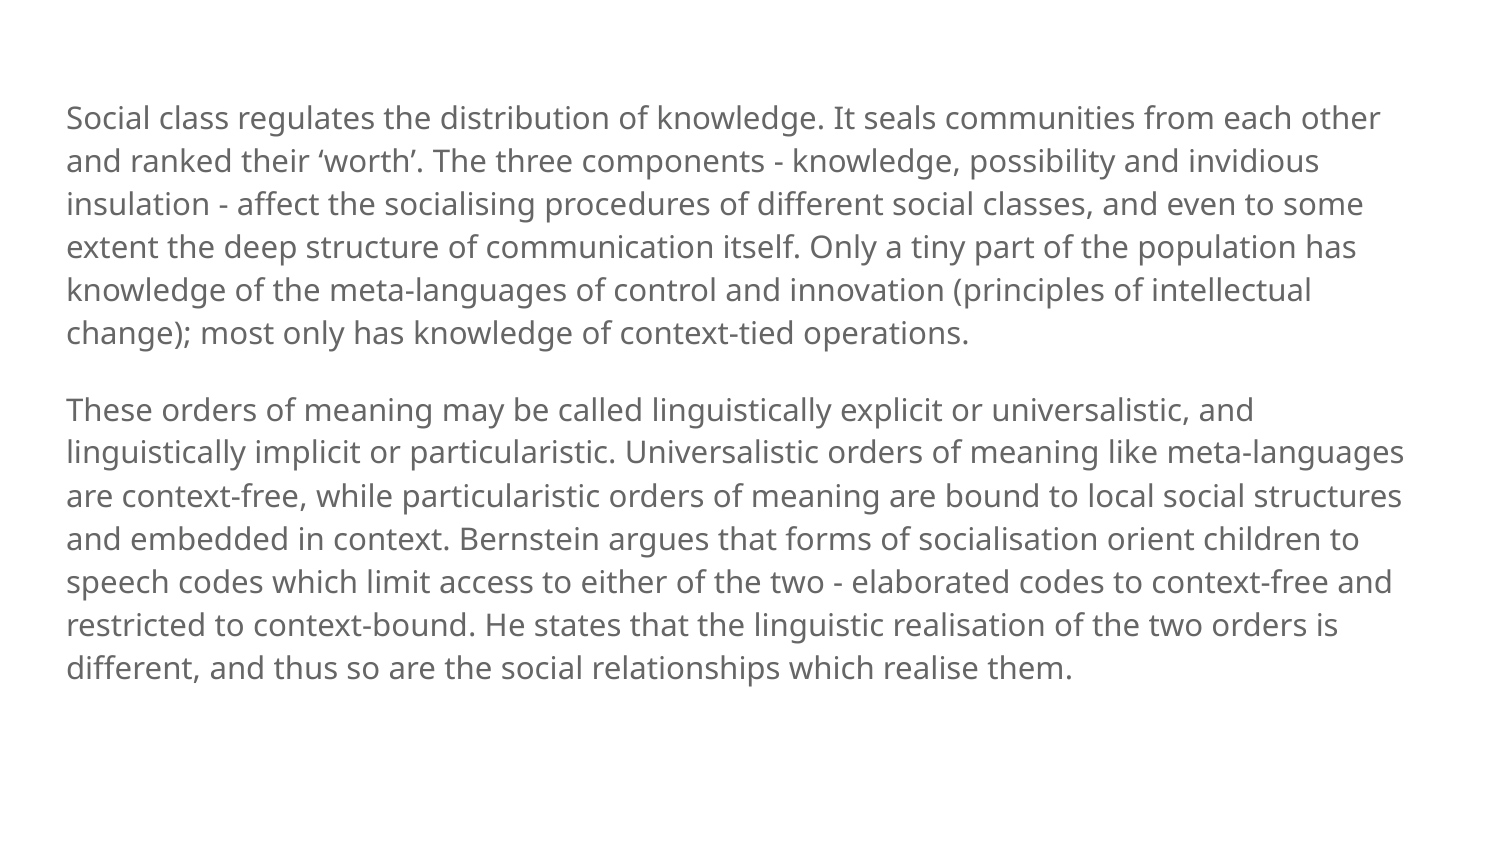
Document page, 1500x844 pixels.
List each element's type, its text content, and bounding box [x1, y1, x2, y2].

list Social class regulates the distribution of knowledge. It seals communities from each other and ranked their ‘worth’. The three components - knowledge, possibility and invidious insulation - affect the socialising procedures of different social classes, and even to some extent the deep structure of communication itself. Only a tiny part of the population has knowledge of the meta-languages of control and innovation (principles of intellectual change); most only has knowledge of context-tied operations. These orders of meaning may be called linguistically explicit or universalistic, and linguistically implicit or particularistic. Universalistic orders of meaning like meta-languages are context-free, while particularistic orders of meaning are bound to local social structures and embedded in context. Bernstein argues that forms of socialisation orient children to speech codes which limit access to either of the two - elaborated codes to context-free and restricted to context-bound. He states that the linguistic realisation of the two orders is different, and thus so are the social relationships which realise them. [51, 77, 1449, 761]
